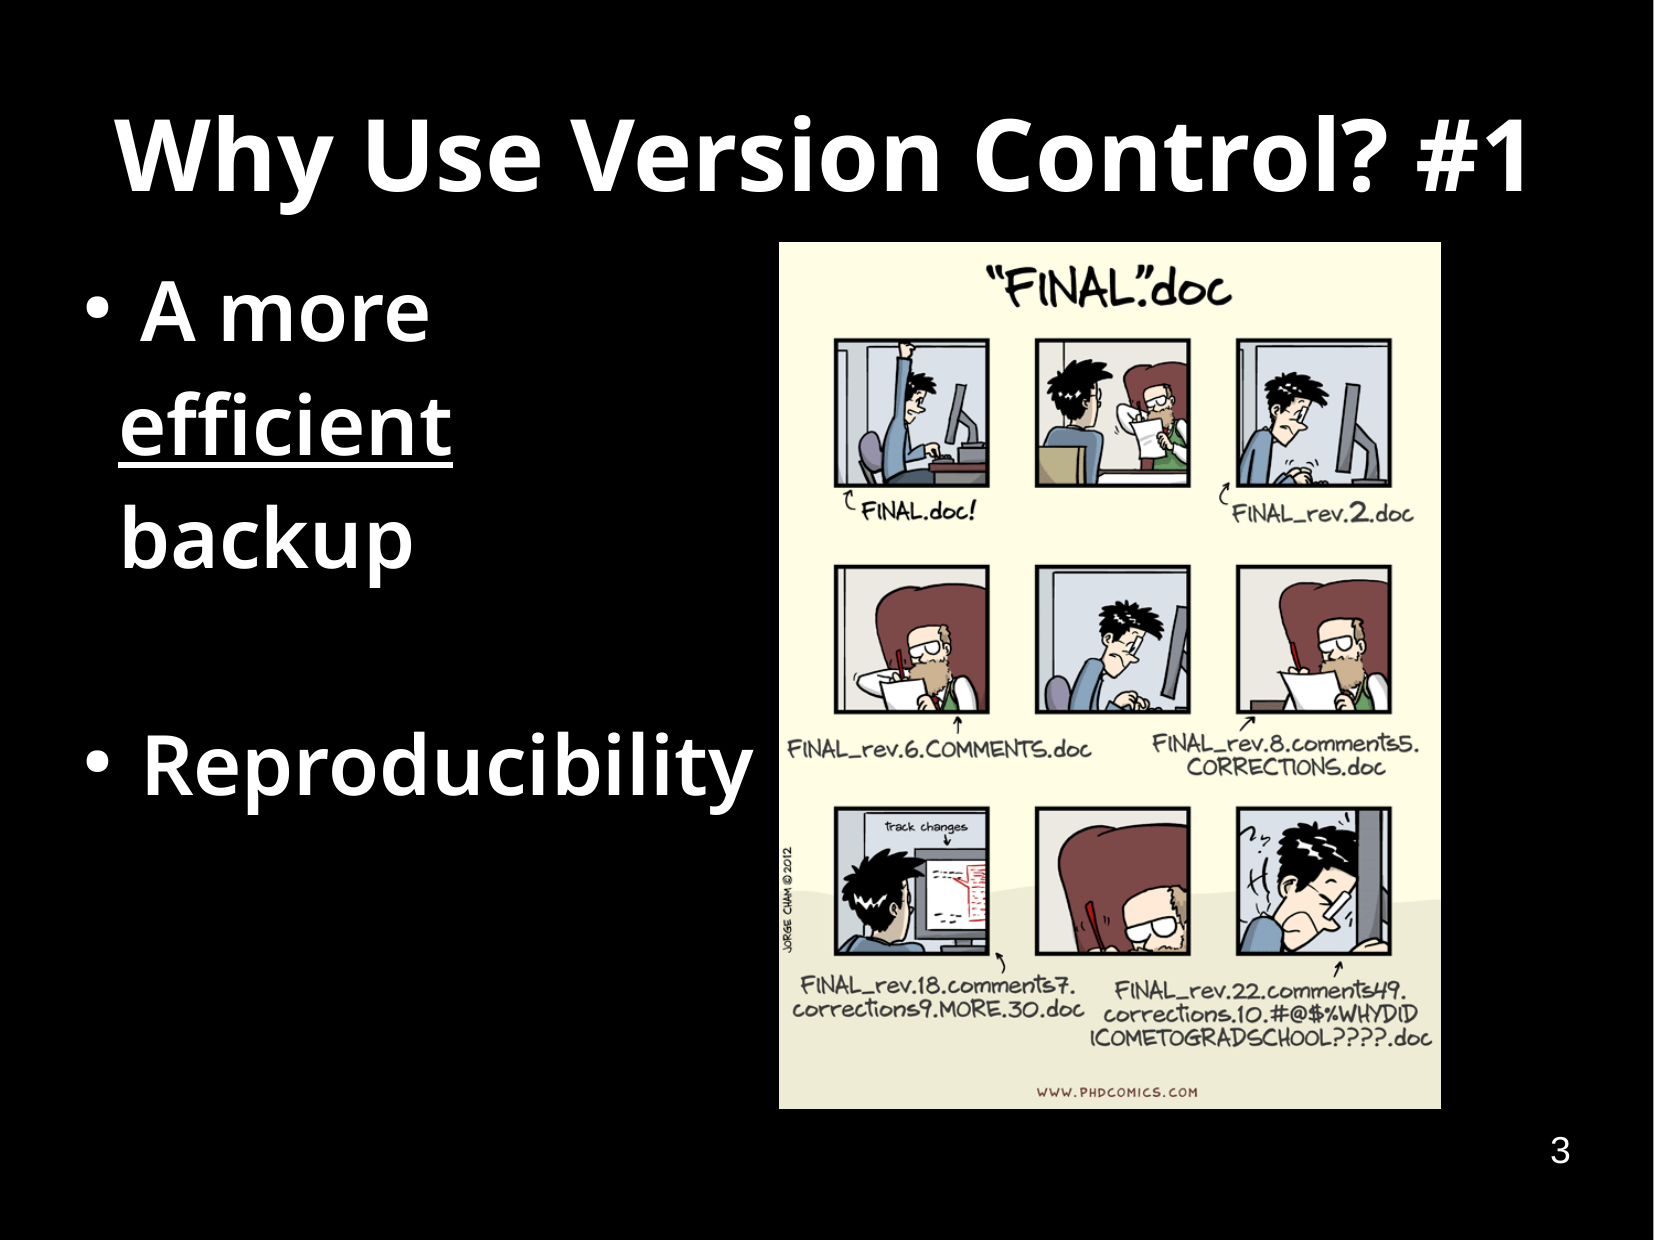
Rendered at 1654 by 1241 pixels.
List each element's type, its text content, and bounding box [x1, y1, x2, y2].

title Why Use Version Control? #1 [82, 49, 1571, 257]
text_box A more efficient backup Reproducibility [82, 230, 756, 1069]
text_box 3 [1535, 1122, 1586, 1179]
picture [779, 242, 1441, 1109]
